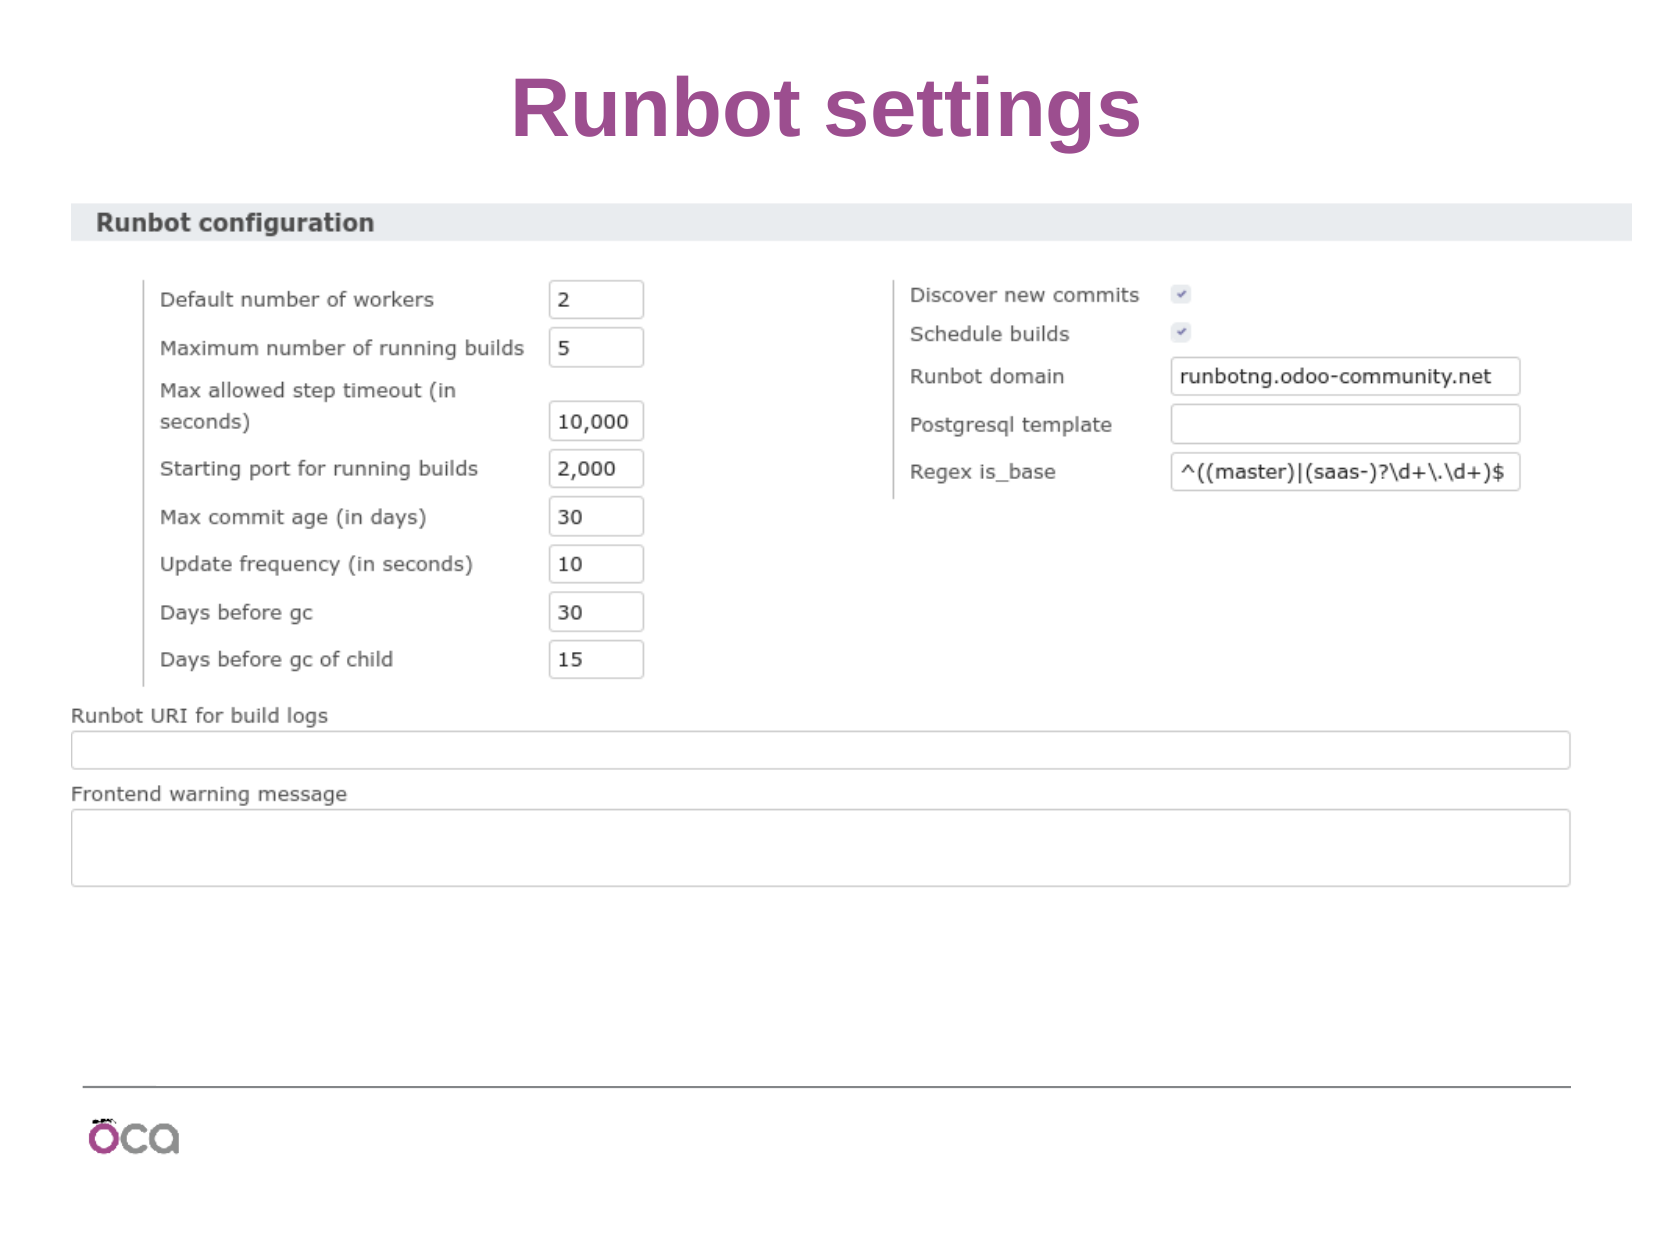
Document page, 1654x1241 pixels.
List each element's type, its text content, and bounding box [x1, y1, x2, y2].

title Runbot settings [82, 0, 1571, 188]
picture [82, 1089, 186, 1191]
picture [71, 188, 1632, 989]
